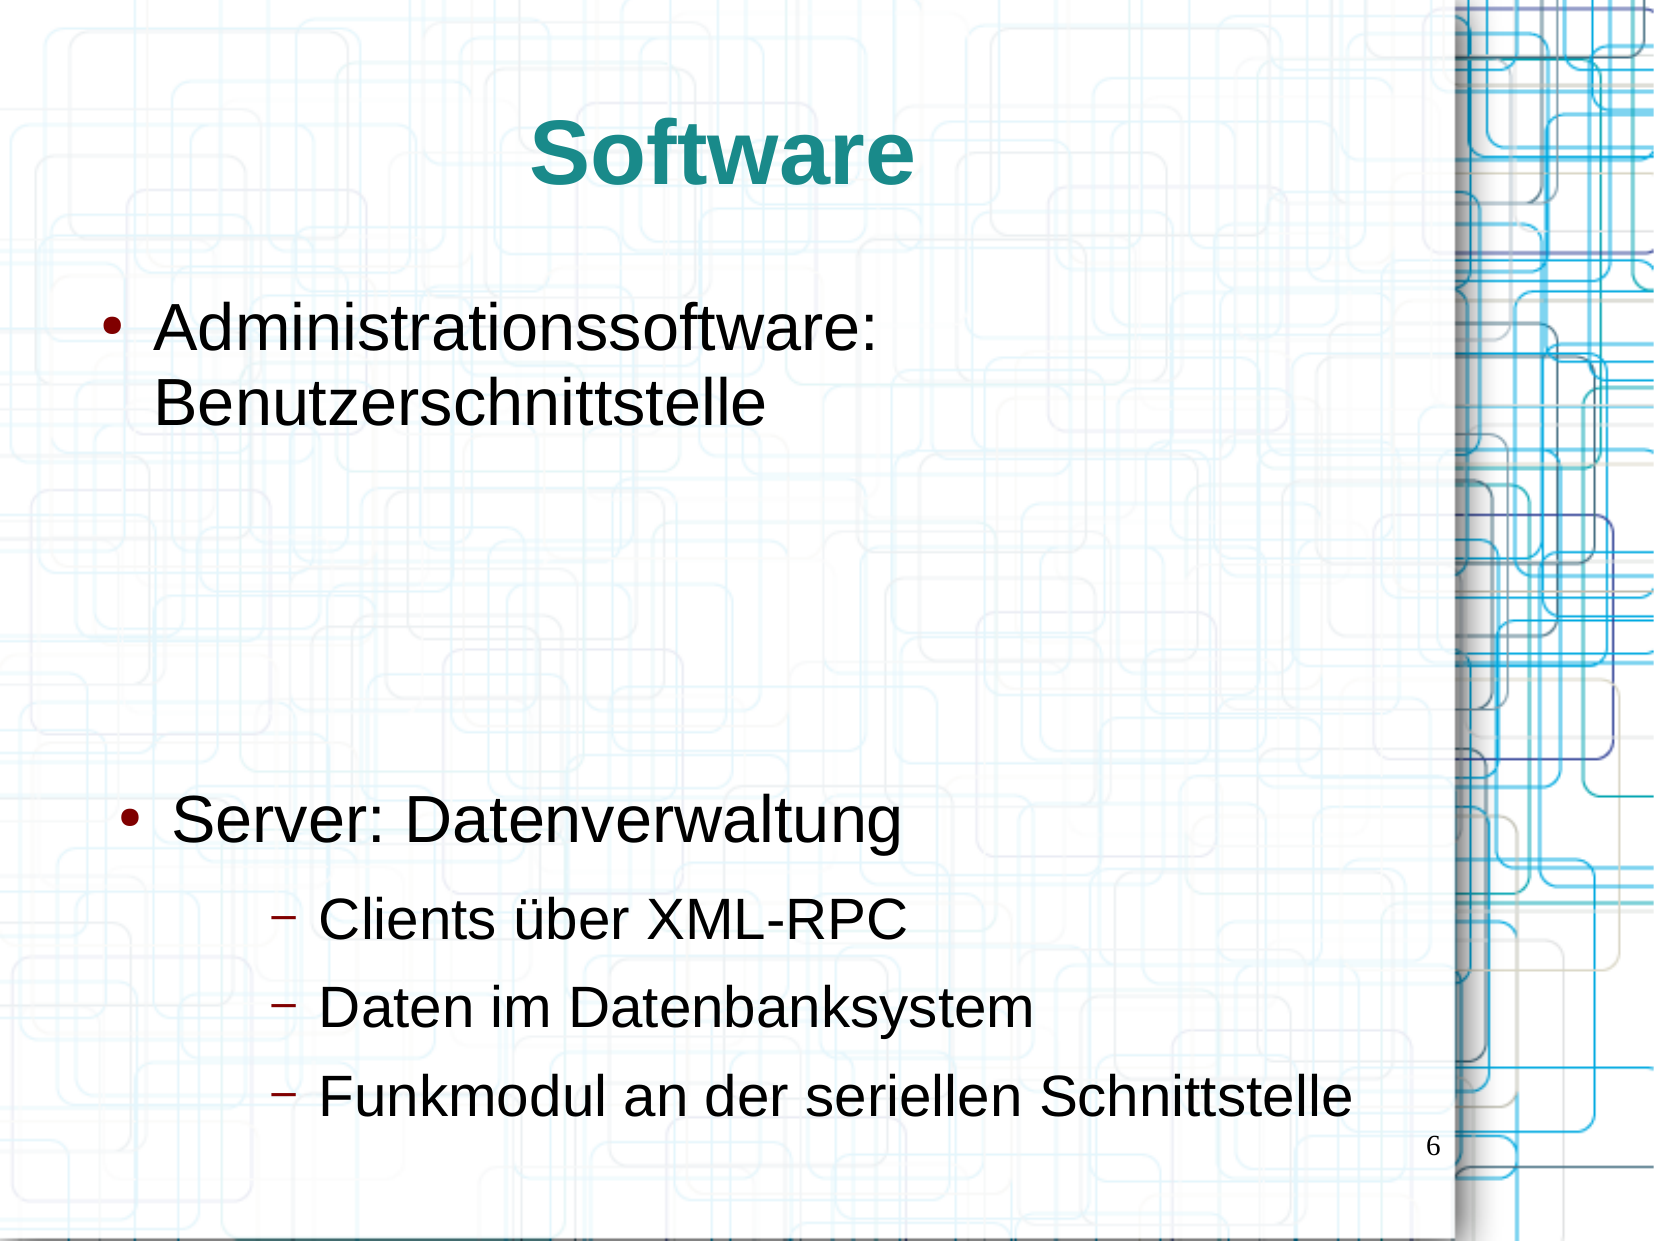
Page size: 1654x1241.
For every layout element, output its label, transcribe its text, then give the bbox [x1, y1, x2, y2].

list Administrationssoftware: Benutzerschnittstelle Server: Datenverwaltung Clients über XML-RPC Daten im Datenbanksystem Funkmodul an der seriellen Schnittstelle [82, 290, 1418, 1129]
picture [0, 0, 1654, 1241]
title Software [59, 49, 1418, 257]
